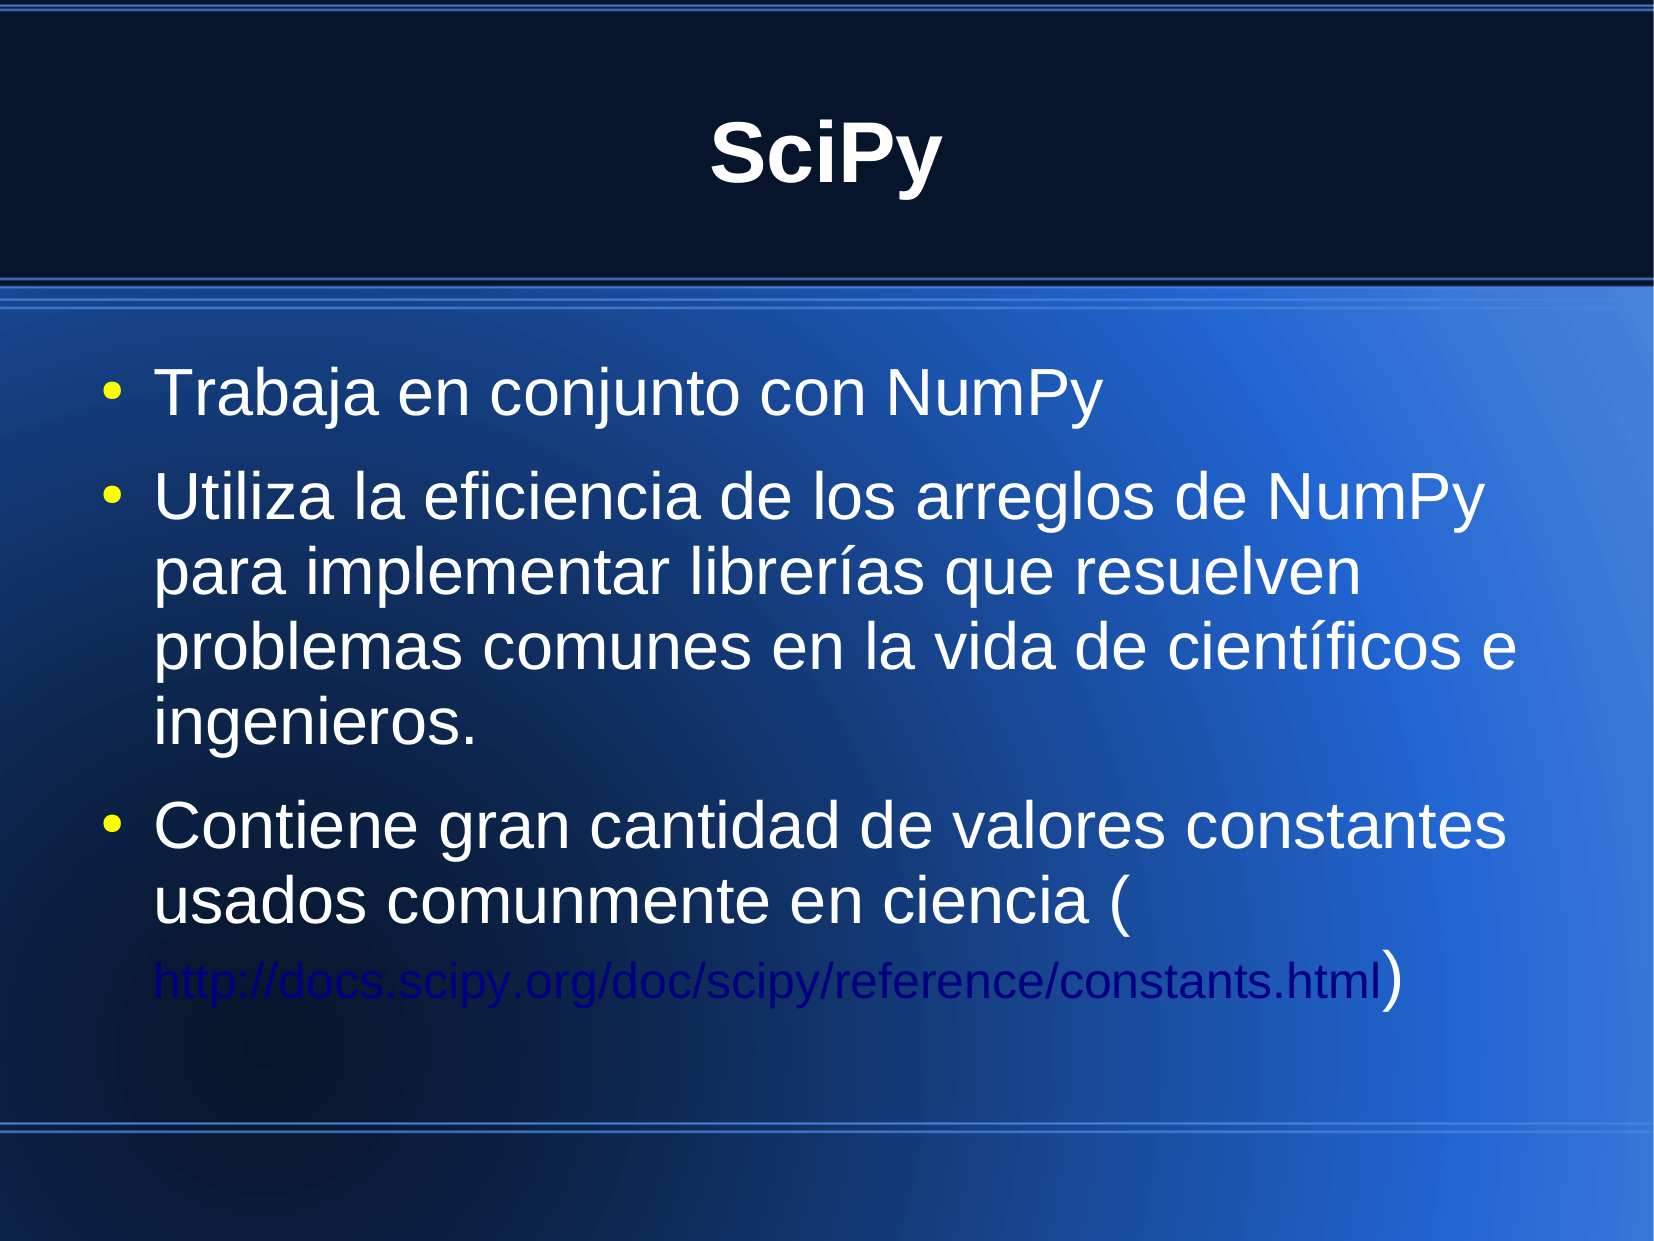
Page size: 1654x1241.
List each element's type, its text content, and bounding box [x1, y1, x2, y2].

list Trabaja en conjunto con NumPy Utiliza la eficiencia de los arreglos de NumPy para implementar librerías que resuelven problemas comunes en la vida de científicos e ingenieros. Contiene gran cantidad de valores constantes usados comunmente en ciencia (http://docs.scipy.org/doc/scipy/reference/constants.html) [82, 355, 1571, 1075]
title SciPy [82, 49, 1571, 257]
picture [0, 0, 1654, 1241]
